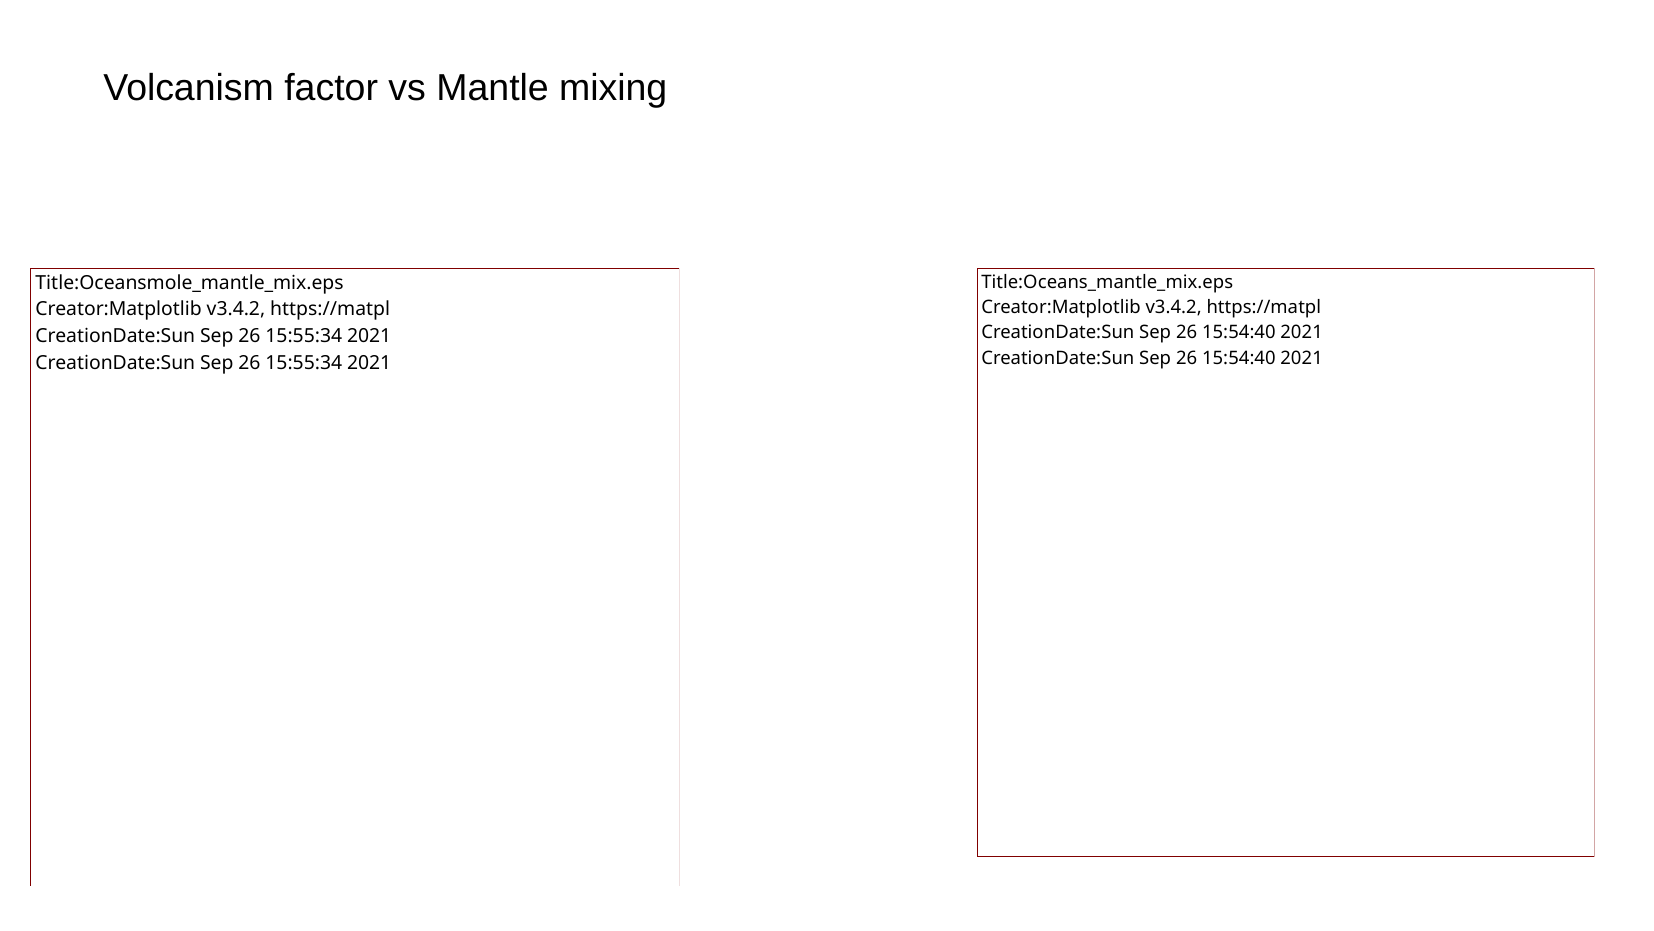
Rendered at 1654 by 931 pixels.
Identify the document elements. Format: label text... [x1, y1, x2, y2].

text_box Volcanism factor vs Mantle mixing [88, 59, 1211, 116]
picture [29, 267, 680, 886]
picture [975, 267, 1595, 857]
